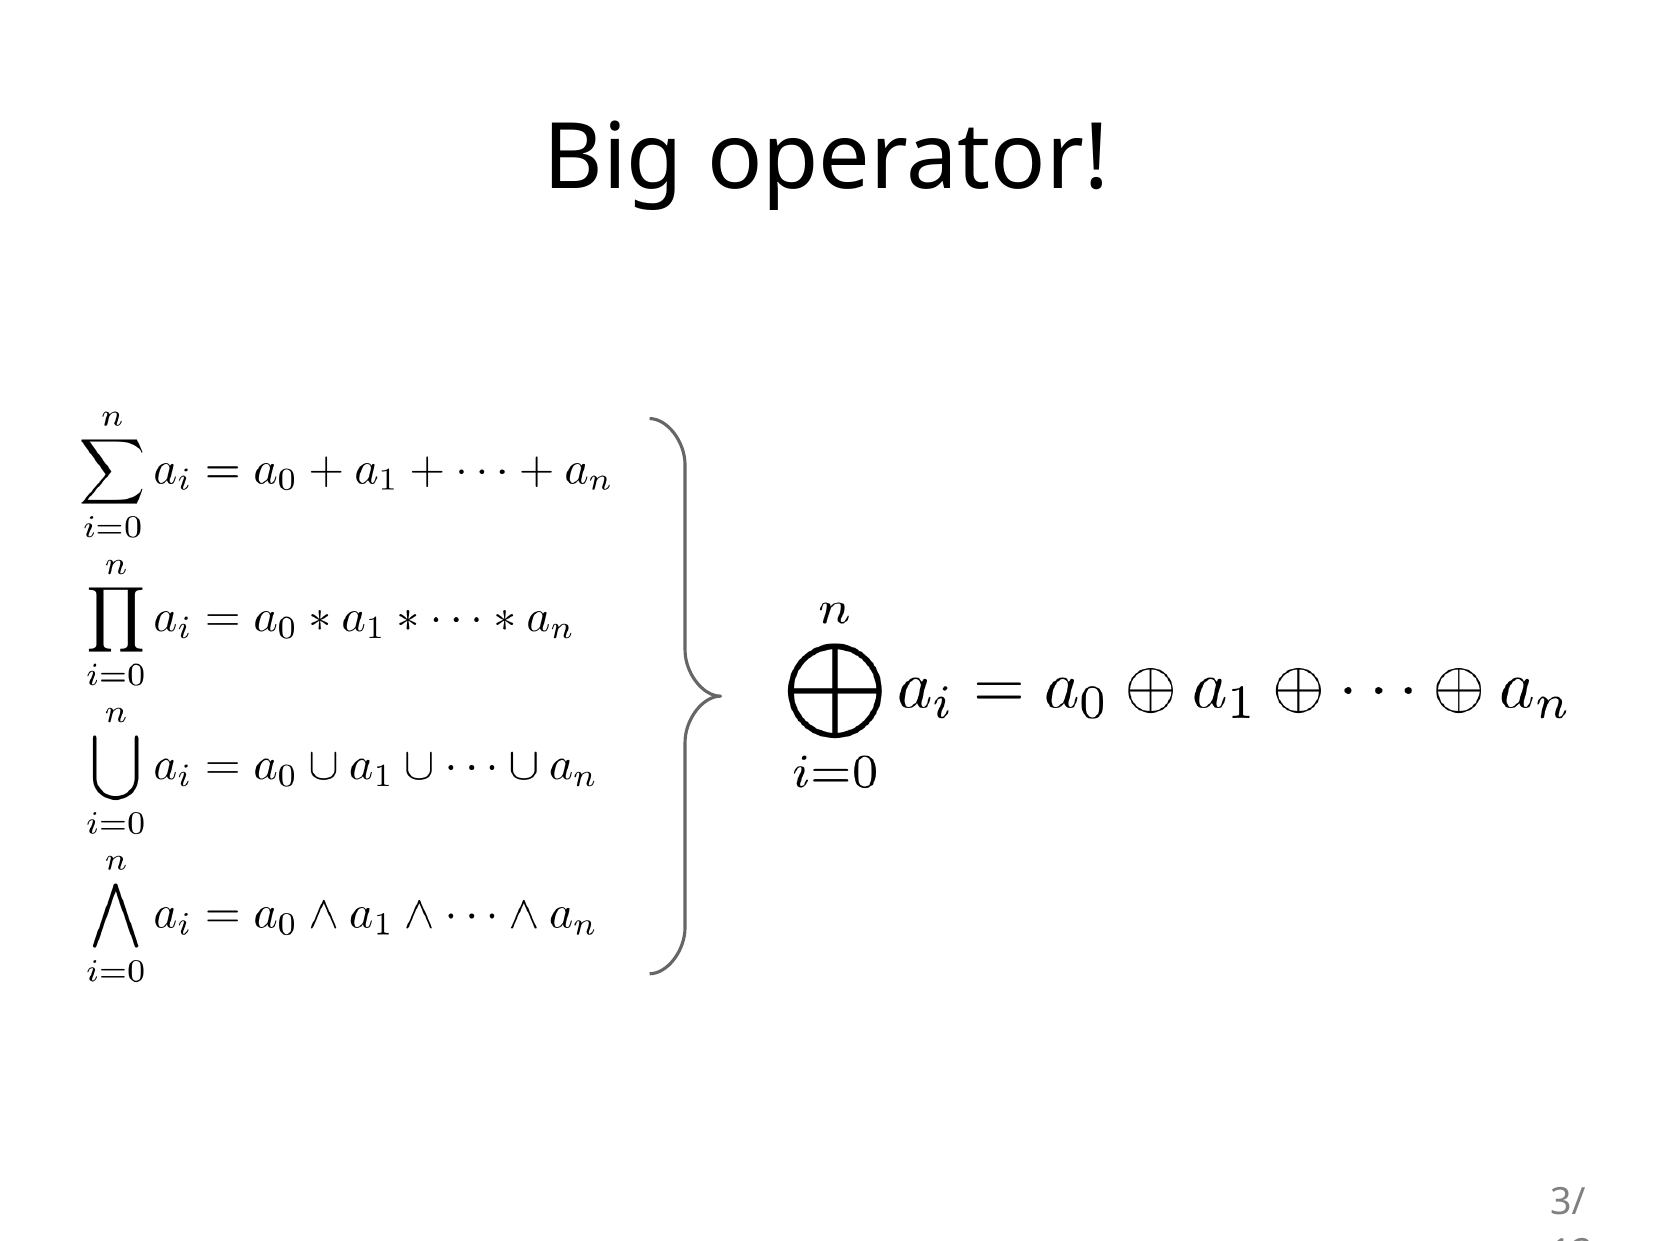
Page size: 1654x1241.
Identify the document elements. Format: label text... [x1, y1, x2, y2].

title Big operator! [82, 49, 1571, 257]
text_box <number>/12 [1535, 1166, 1642, 1241]
picture [769, 592, 1595, 800]
picture [59, 396, 615, 997]
